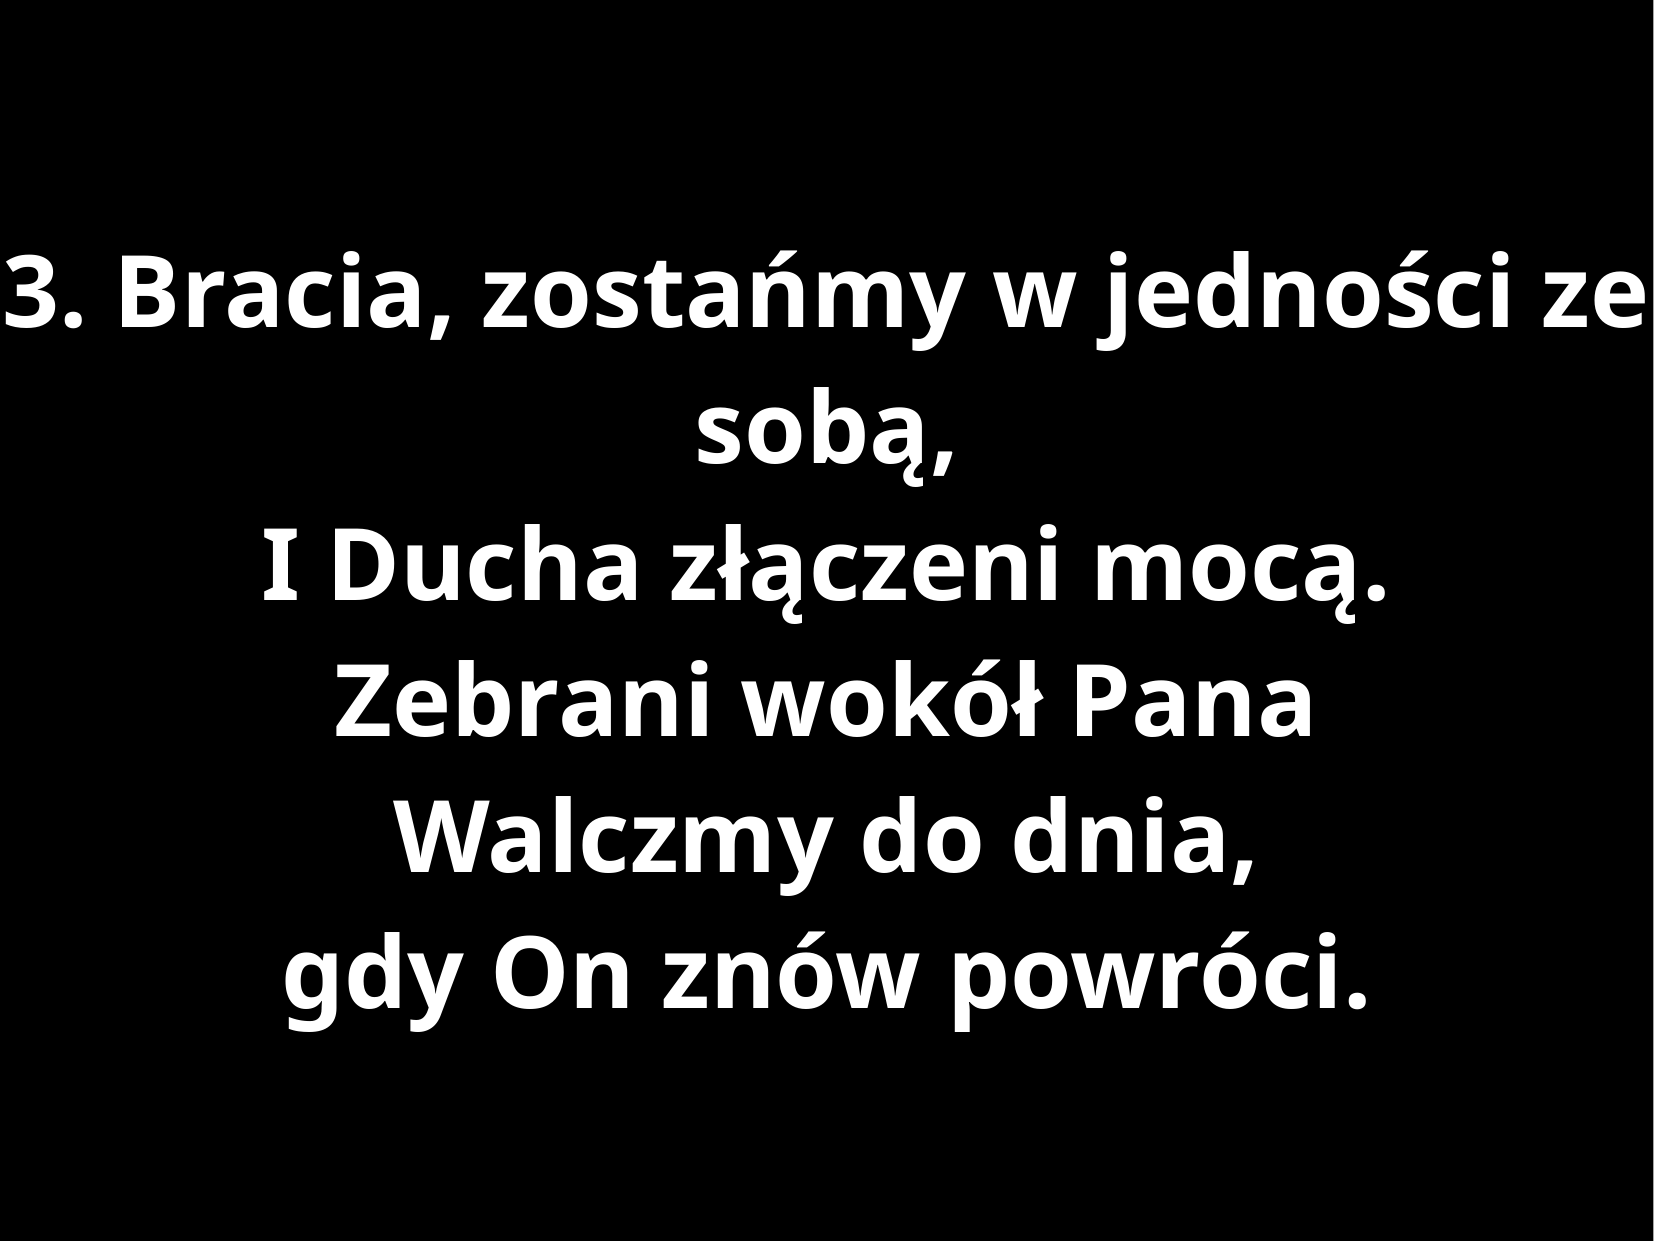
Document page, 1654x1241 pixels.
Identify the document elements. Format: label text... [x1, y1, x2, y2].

title 3. Bracia, zostańmy w jedności ze sobą, I Ducha złączeni mocą. Zebrani wokół Pana Walczmy do dnia, gdy On znów powróci. [0, 0, 1654, 1241]
